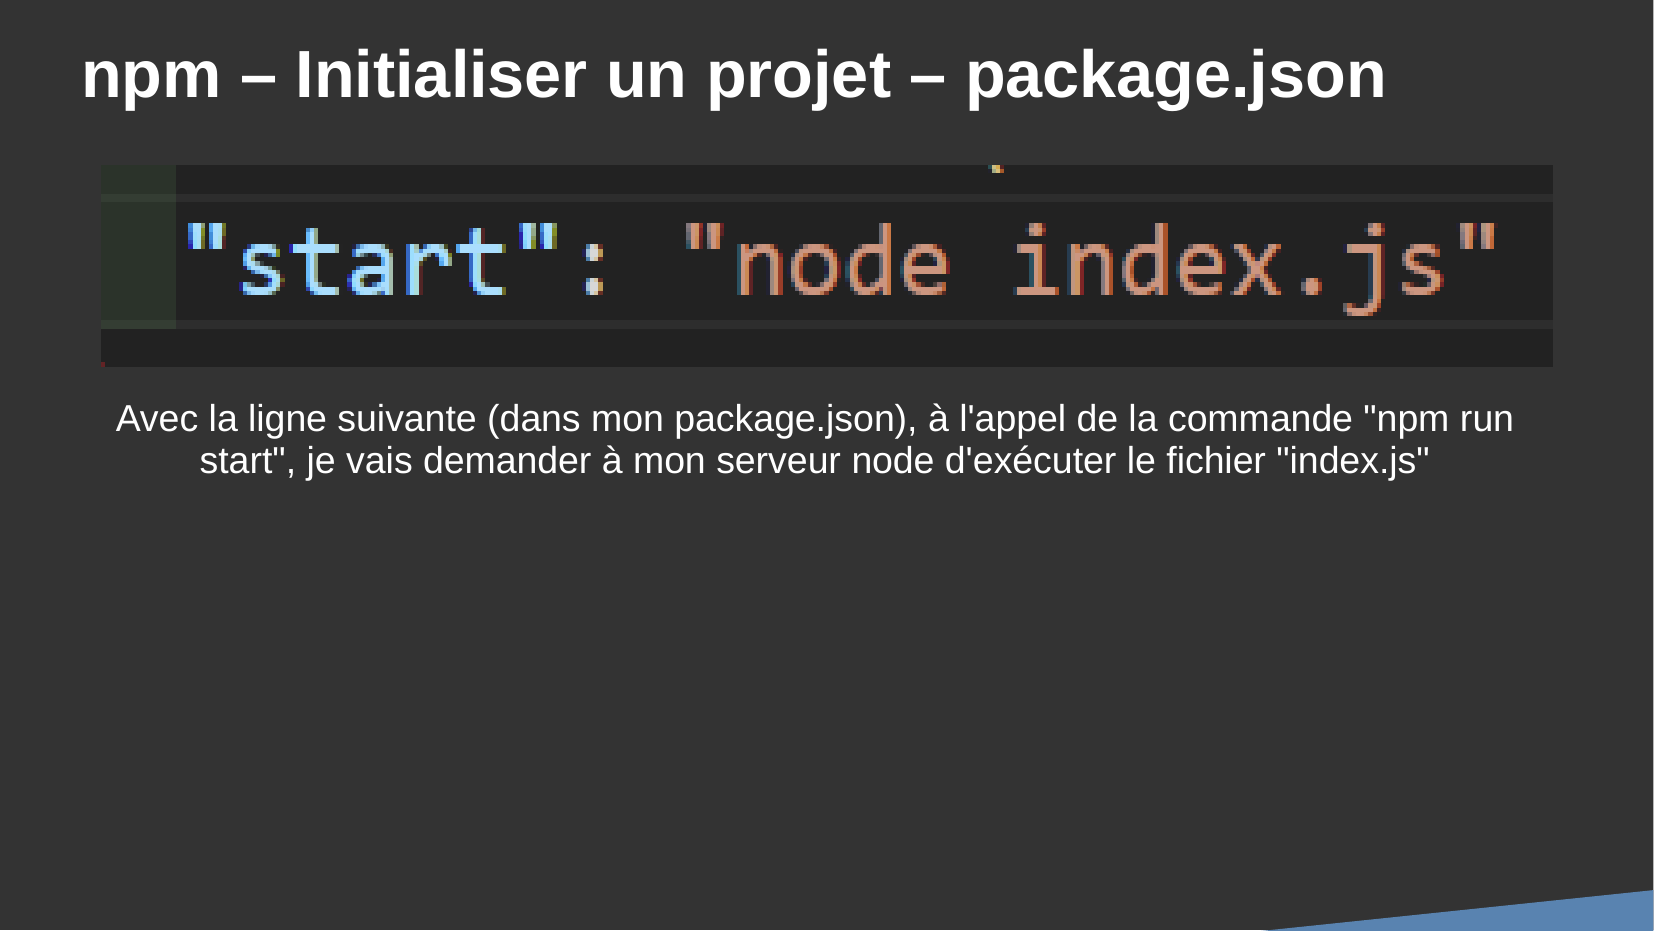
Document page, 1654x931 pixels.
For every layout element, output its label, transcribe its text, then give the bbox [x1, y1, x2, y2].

title npm – Initialiser un projet – package.json [81, 37, 1511, 112]
text_box [1260, 890, 1654, 931]
picture [101, 165, 1553, 367]
text_box Avec la ligne suivante (dans mon package.json), à l'appel de la commande "npm run start", je vais demander à mon serveur node d'exécuter le fichier "index.js" [94, 389, 1536, 489]
